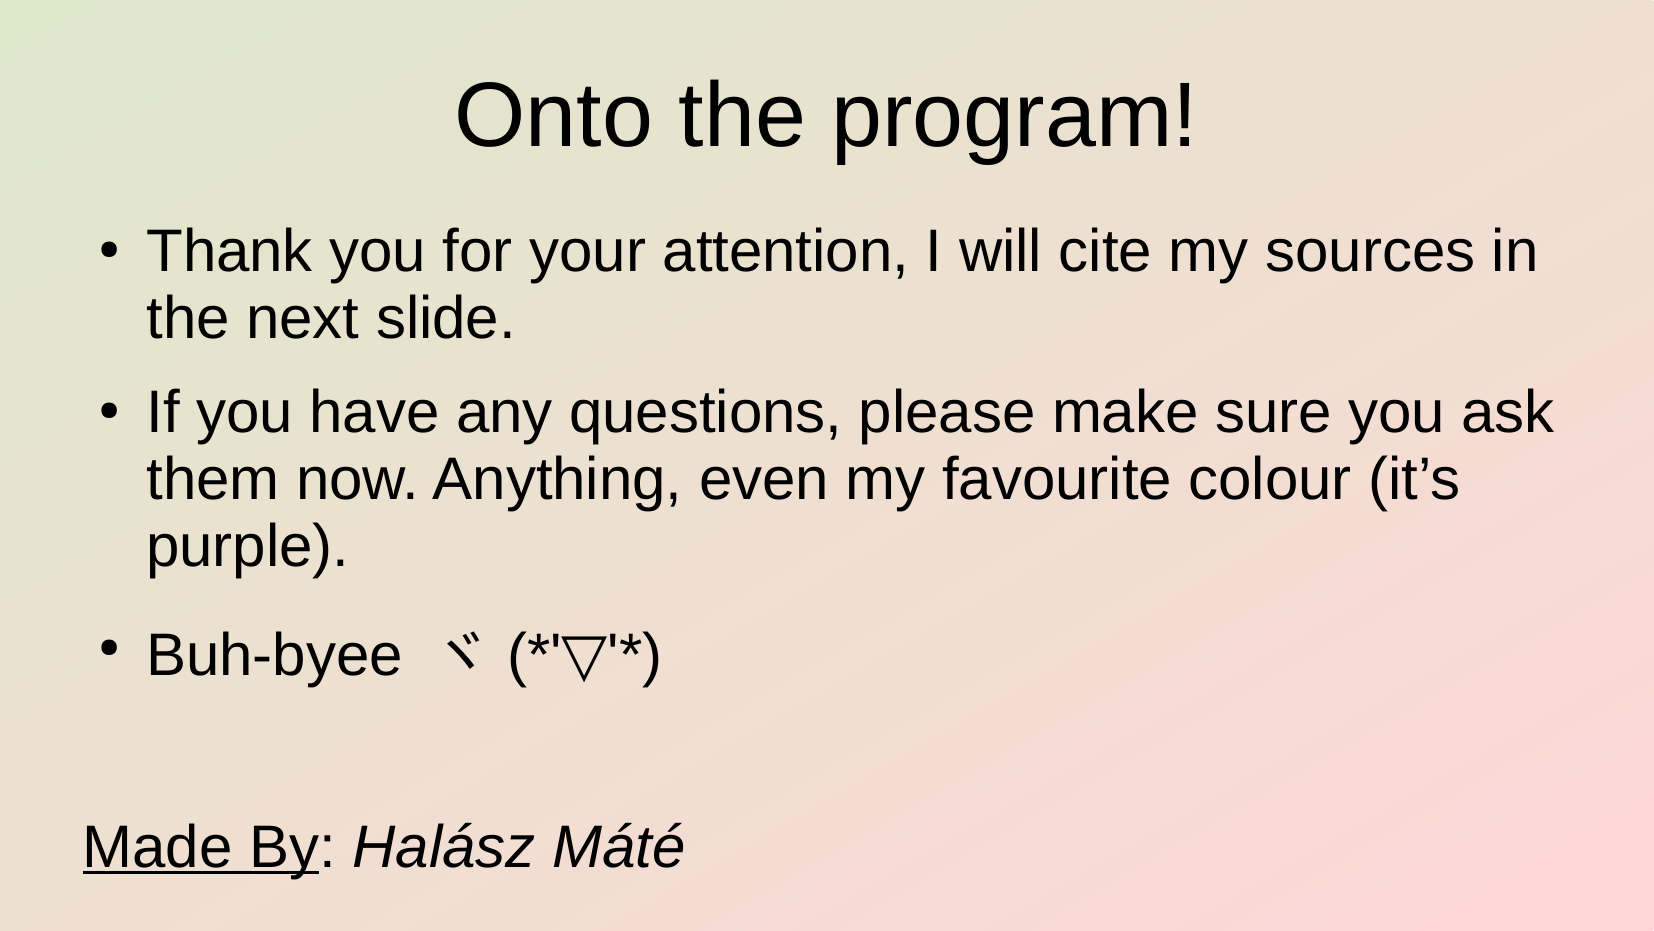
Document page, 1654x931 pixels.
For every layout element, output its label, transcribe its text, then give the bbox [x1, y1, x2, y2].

title Onto the program! [82, 37, 1571, 193]
list Thank you for your attention, I will cite my sources in the next slide. If you have any questions, please make sure you ask them now. Anything, even my favourite colour (it’s purple). Buh-byee ヾ(*'▽'*) Made By: Halász Máté [82, 217, 1571, 886]
